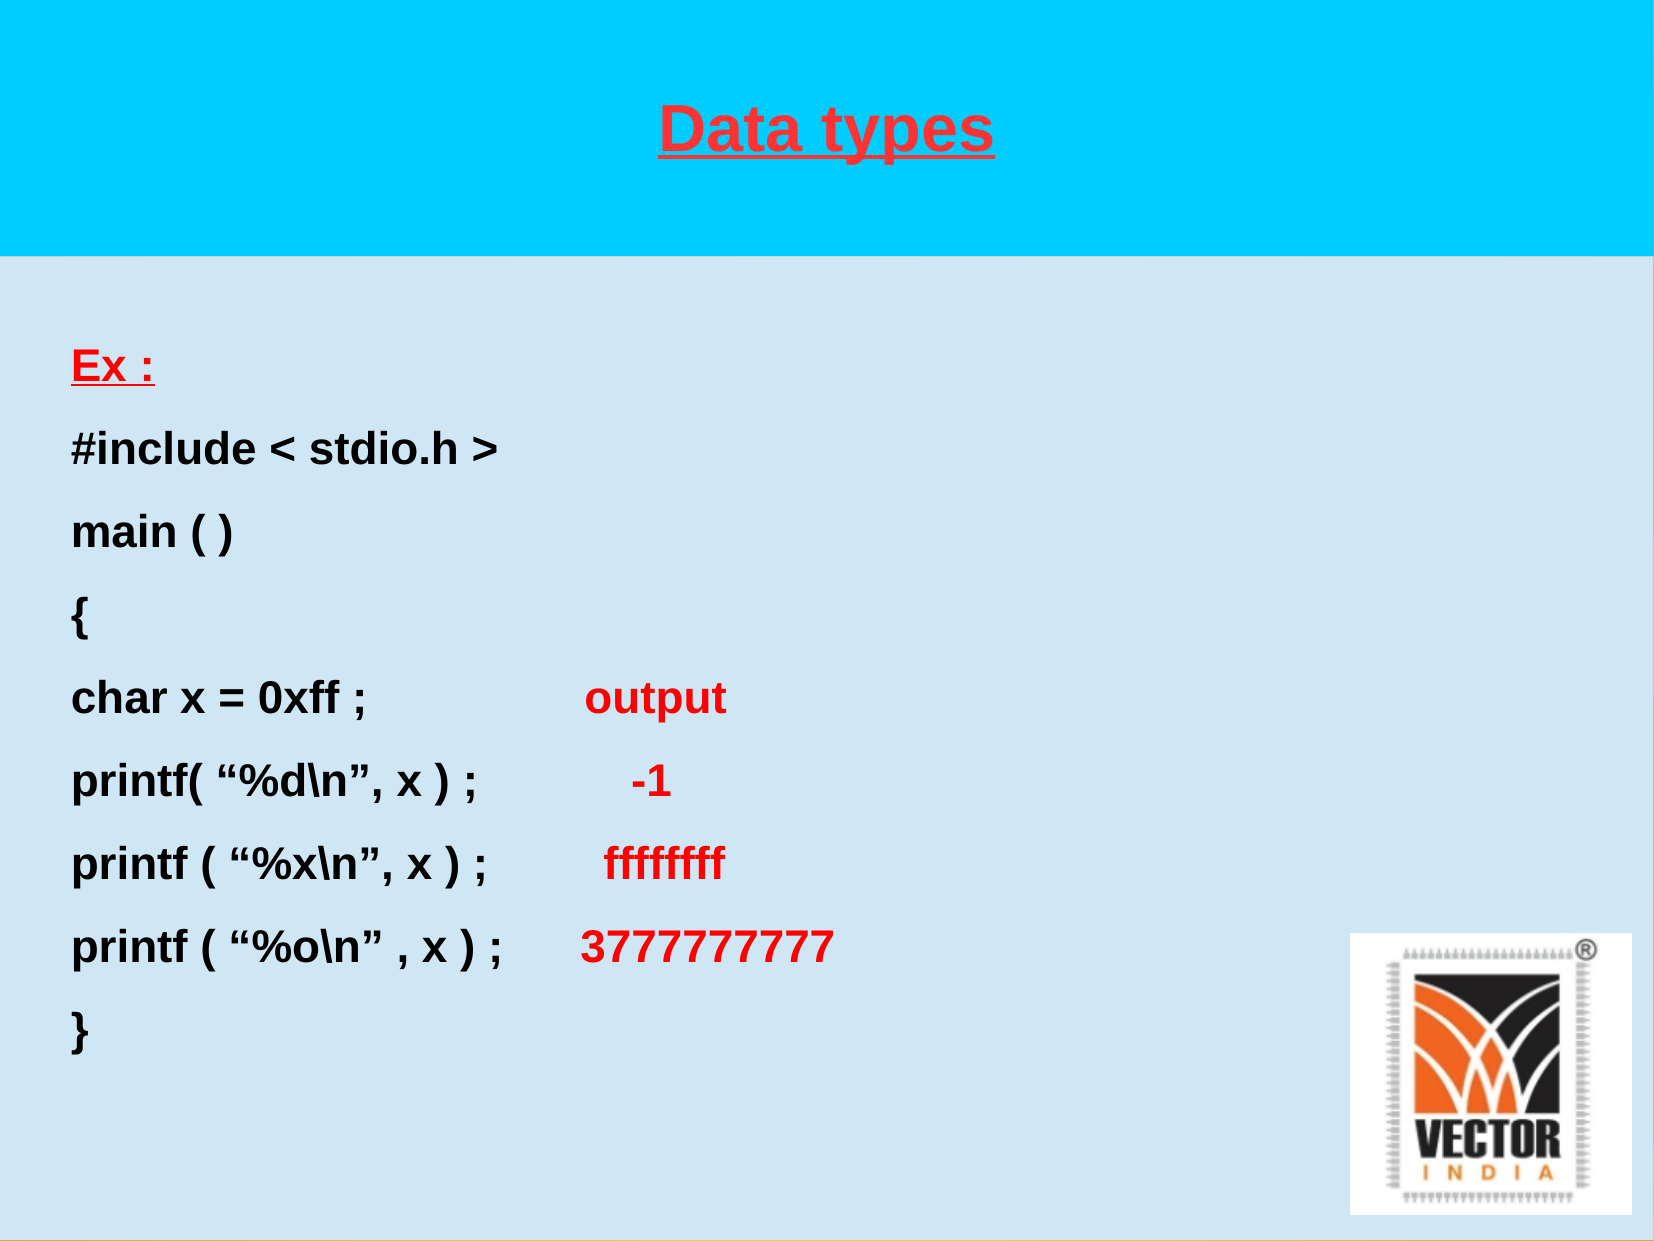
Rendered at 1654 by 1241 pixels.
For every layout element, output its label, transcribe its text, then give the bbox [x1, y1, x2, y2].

picture [1350, 933, 1632, 1216]
list Ex : #include < stdio.h > main ( ) { char x = 0xff ; output printf( “%d\n”, x ) ; -1 printf ( “%x\n”, x ) ; ffffffff printf ( “%o\n” , x ) ; 3777777777 } [0, 256, 1654, 1241]
title Data types [0, 0, 1654, 256]
